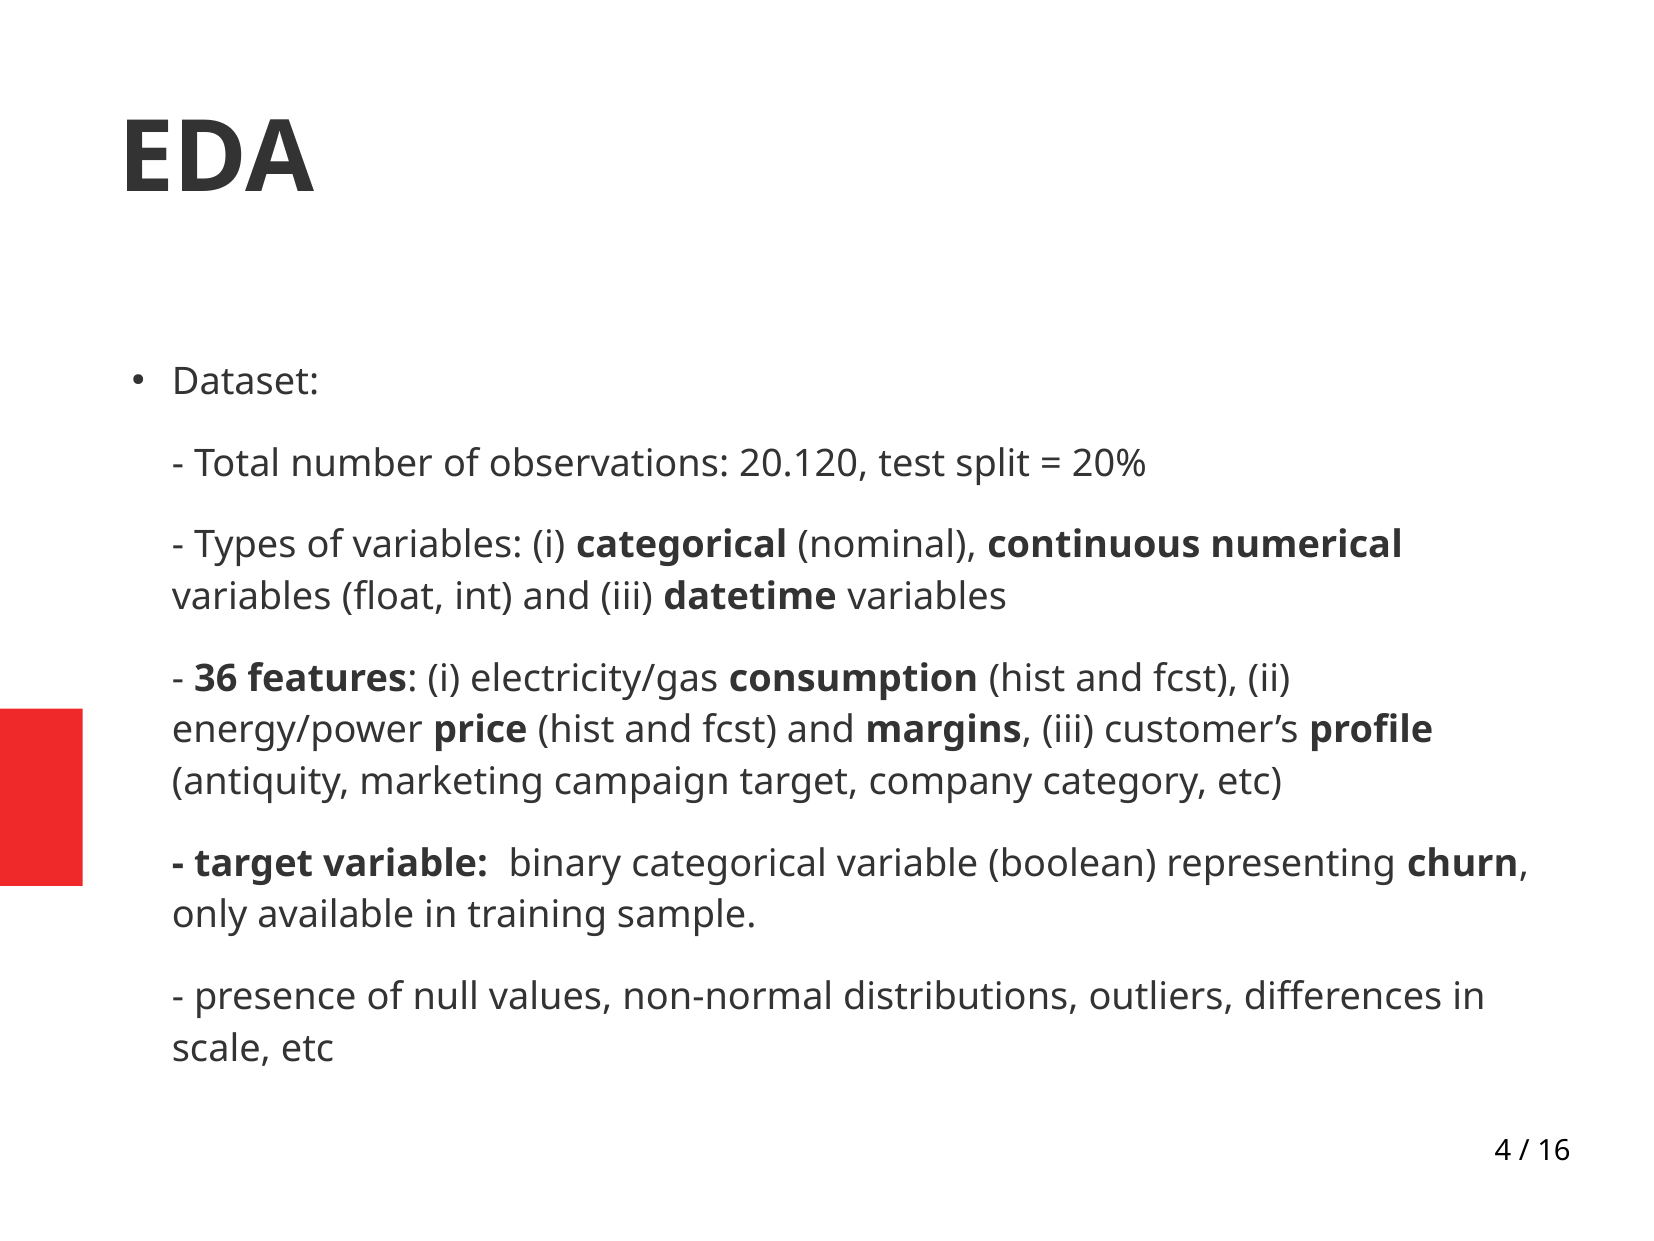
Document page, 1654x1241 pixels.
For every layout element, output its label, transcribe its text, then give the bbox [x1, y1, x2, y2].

title EDA [118, 36, 1571, 270]
list Dataset: - Total number of observations: 20.120, test split = 20% - Types of variables: (i) categorical (nominal), continuous numerical variables (float, int) and (iii) datetime variables - 36 features: (i) electricity/gas consumption (hist and fcst), (ii) energy/power price (hist and fcst) and margins, (iii) customer’s profile (antiquity, marketing campaign target, company category, etc) - target variable: binary categorical variable (boolean) representing churn, only available in training sample. - presence of null values, non-normal distributions, outliers, differences in scale, etc [118, 354, 1536, 1074]
